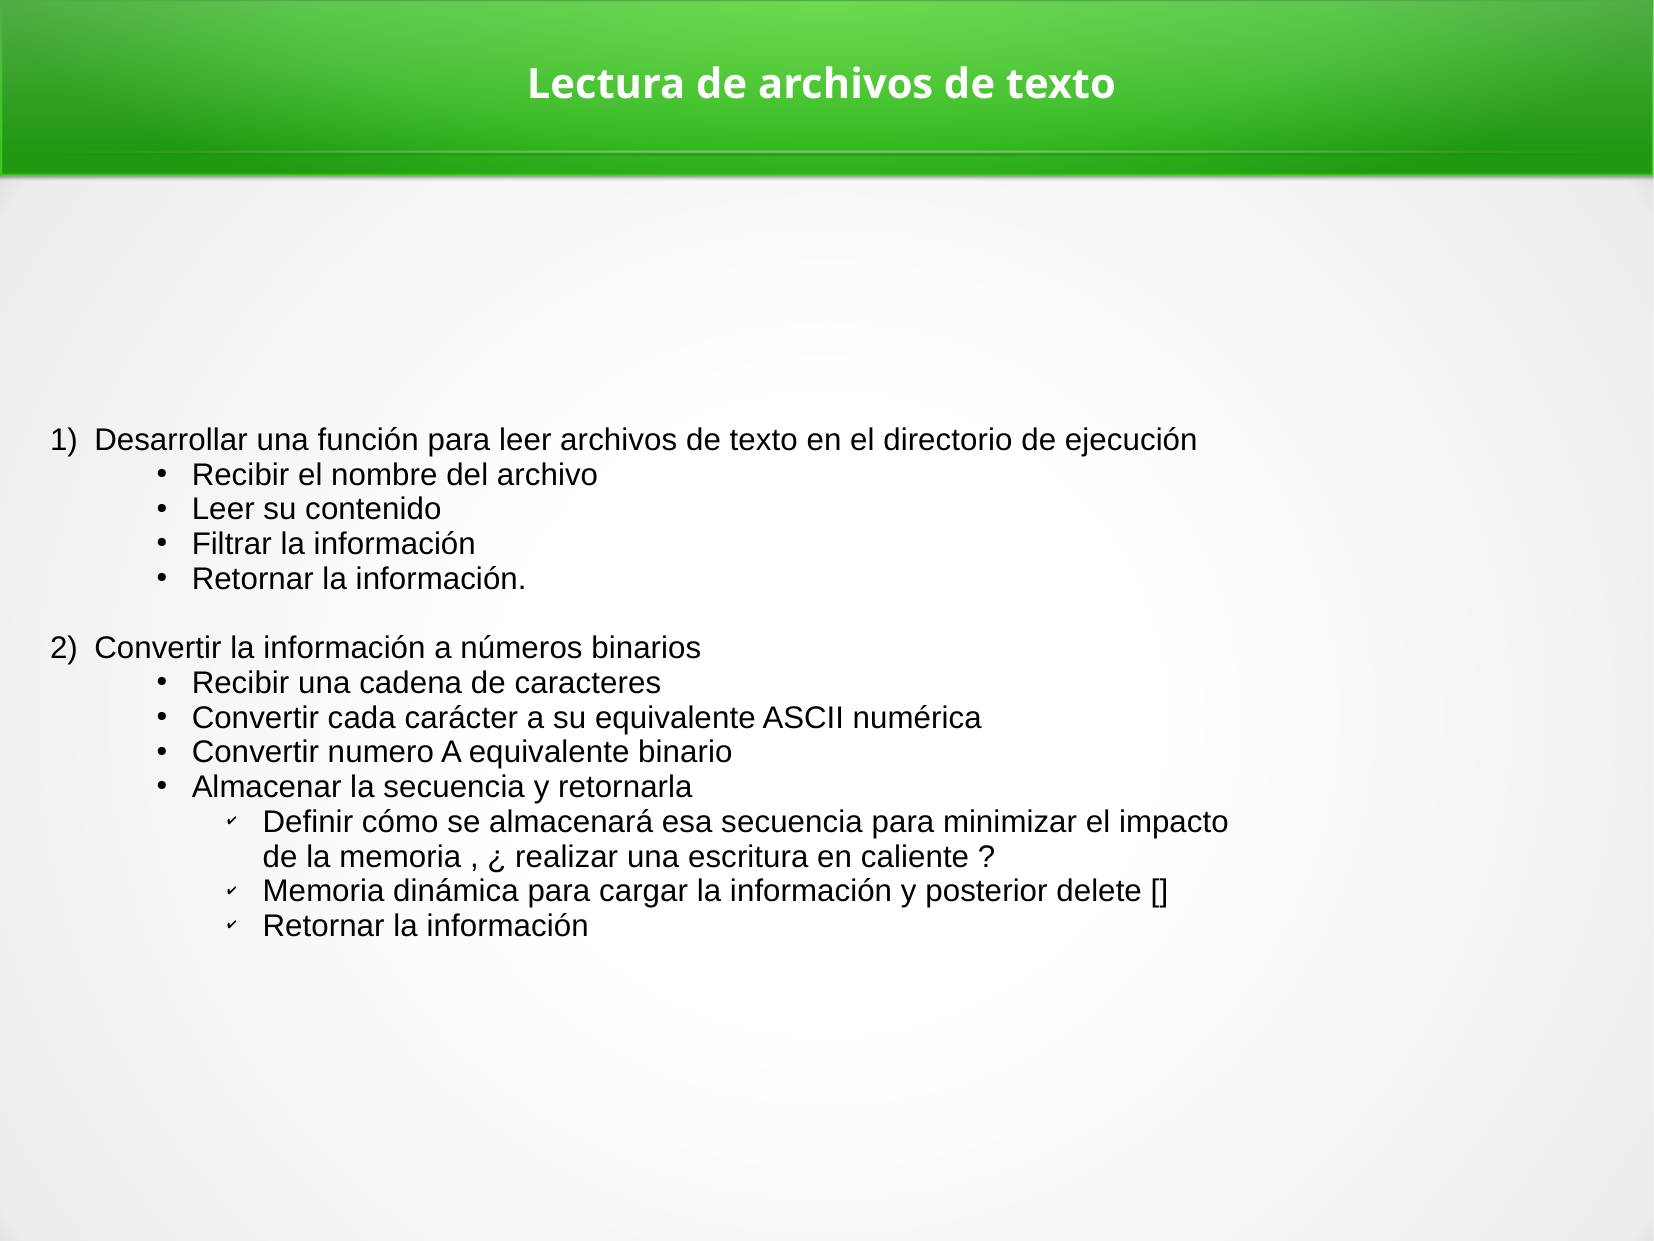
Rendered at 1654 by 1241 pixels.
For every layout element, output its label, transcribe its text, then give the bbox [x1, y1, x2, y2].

title Lectura de archivos de texto [82, 11, 1571, 154]
text_box Desarrollar una función para leer archivos de texto en el directorio de ejecución Recibir el nombre del archivo Leer su contenido Filtrar la información Retornar la información. Convertir la información a números binarios Recibir una cadena de caracteres Convertir cada carácter a su equivalente ASCII numérica Convertir numero A equivalente binario Almacenar la secuencia y retornarla Definir cómo se almacenará esa secuencia para minimizar el impacto de la memoria , ¿ realizar una escritura en caliente ? Memoria dinámica para cargar la información y posterior delete [] Retornar la información [35, 414, 1595, 1035]
picture [0, 0, 1654, 1241]
